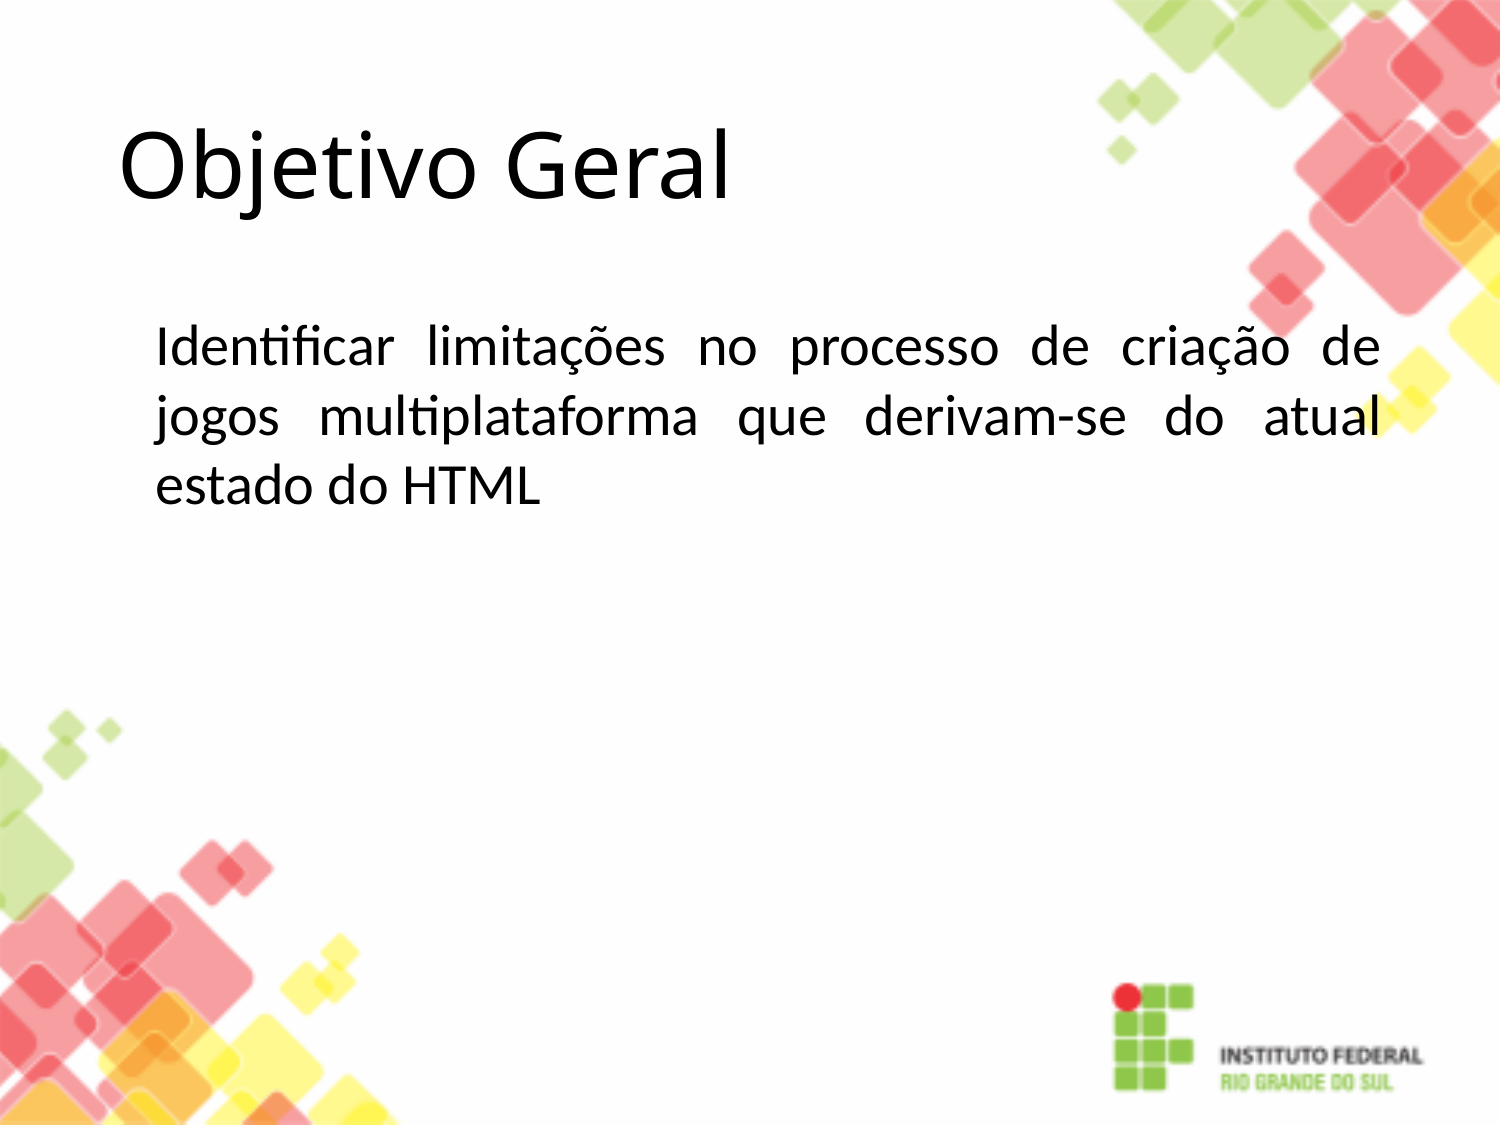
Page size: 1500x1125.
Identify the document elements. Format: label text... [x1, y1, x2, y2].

picture [0, 0, 1500, 1125]
text_box Objetivo Geral [103, 59, 1397, 278]
text_box Identificar limitações no processo de criação de jogos multiplataforma que derivam-se do atual estado do HTML [103, 299, 1397, 555]
